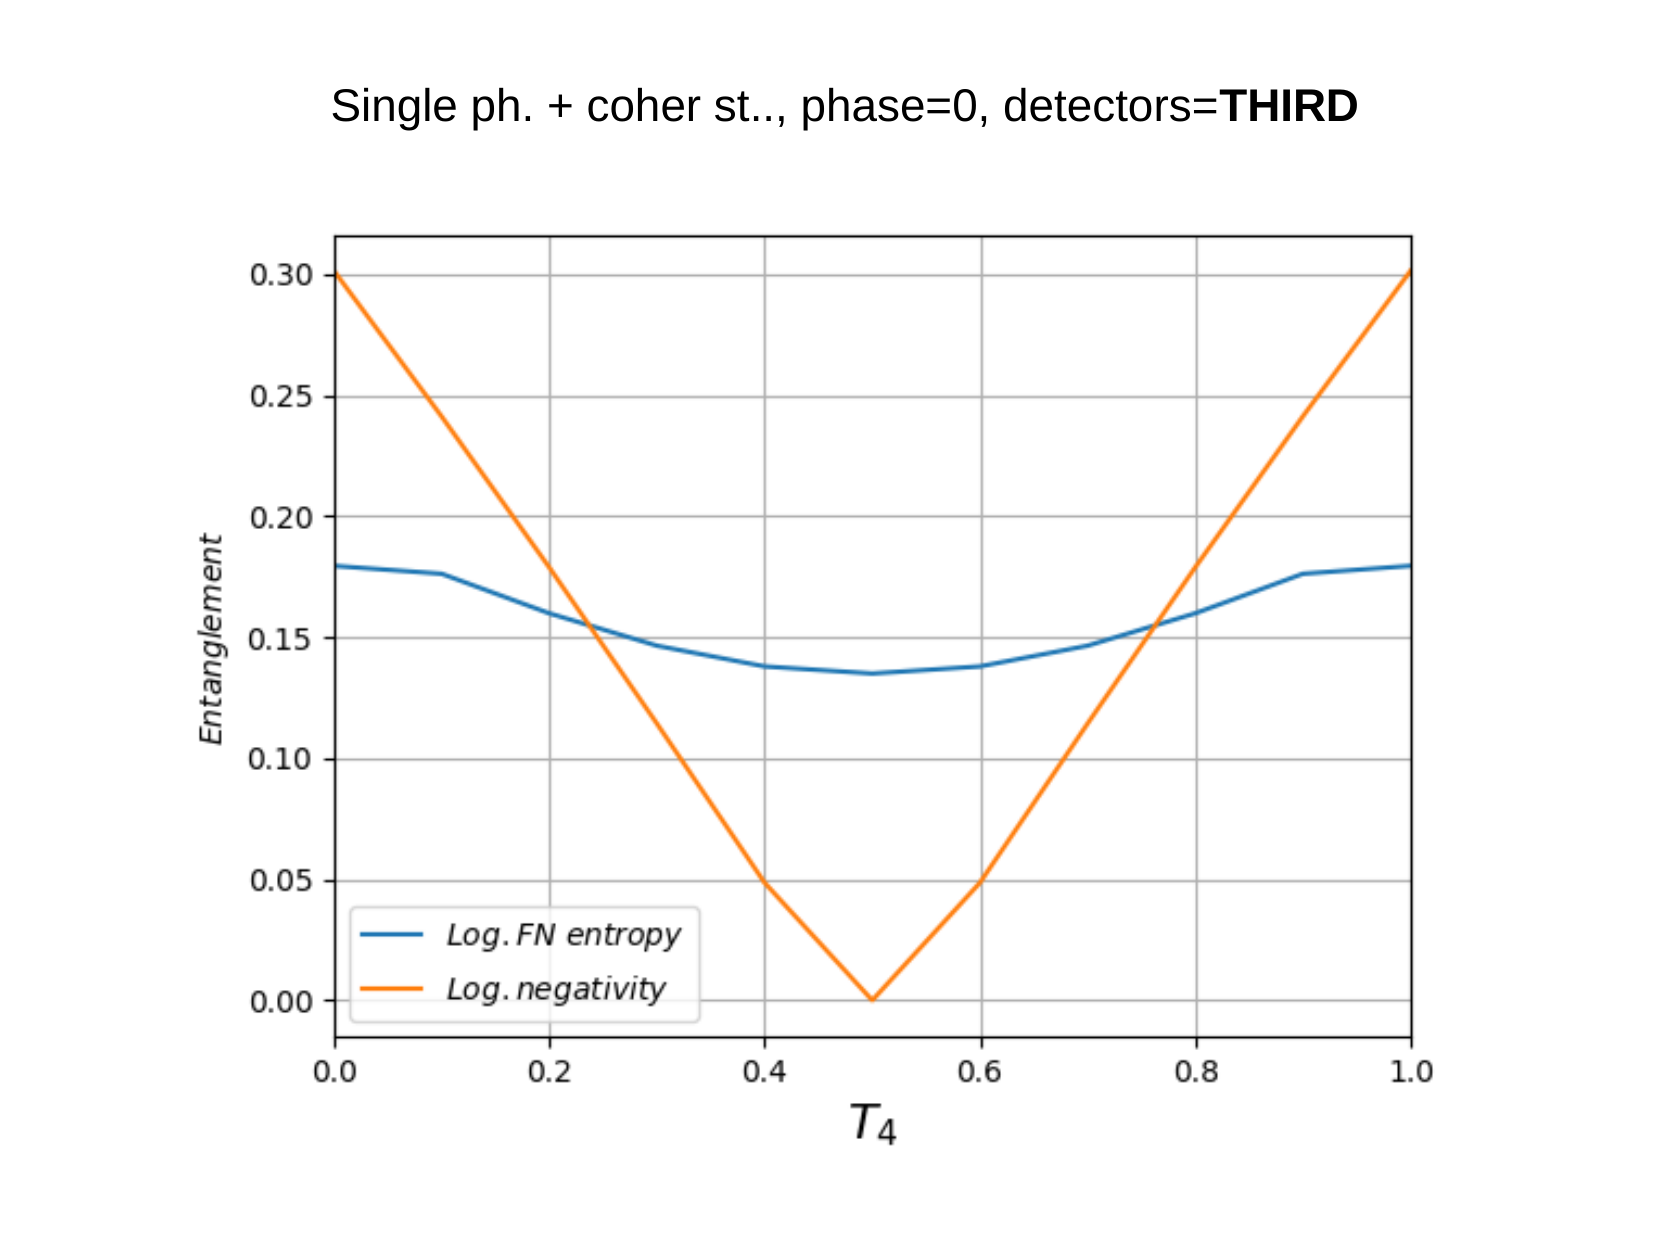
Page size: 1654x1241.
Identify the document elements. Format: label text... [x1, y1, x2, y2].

title Single ph. + coher st.., phase=0, detectors=THIRD [212, 59, 1477, 152]
picture [188, 212, 1453, 1152]
